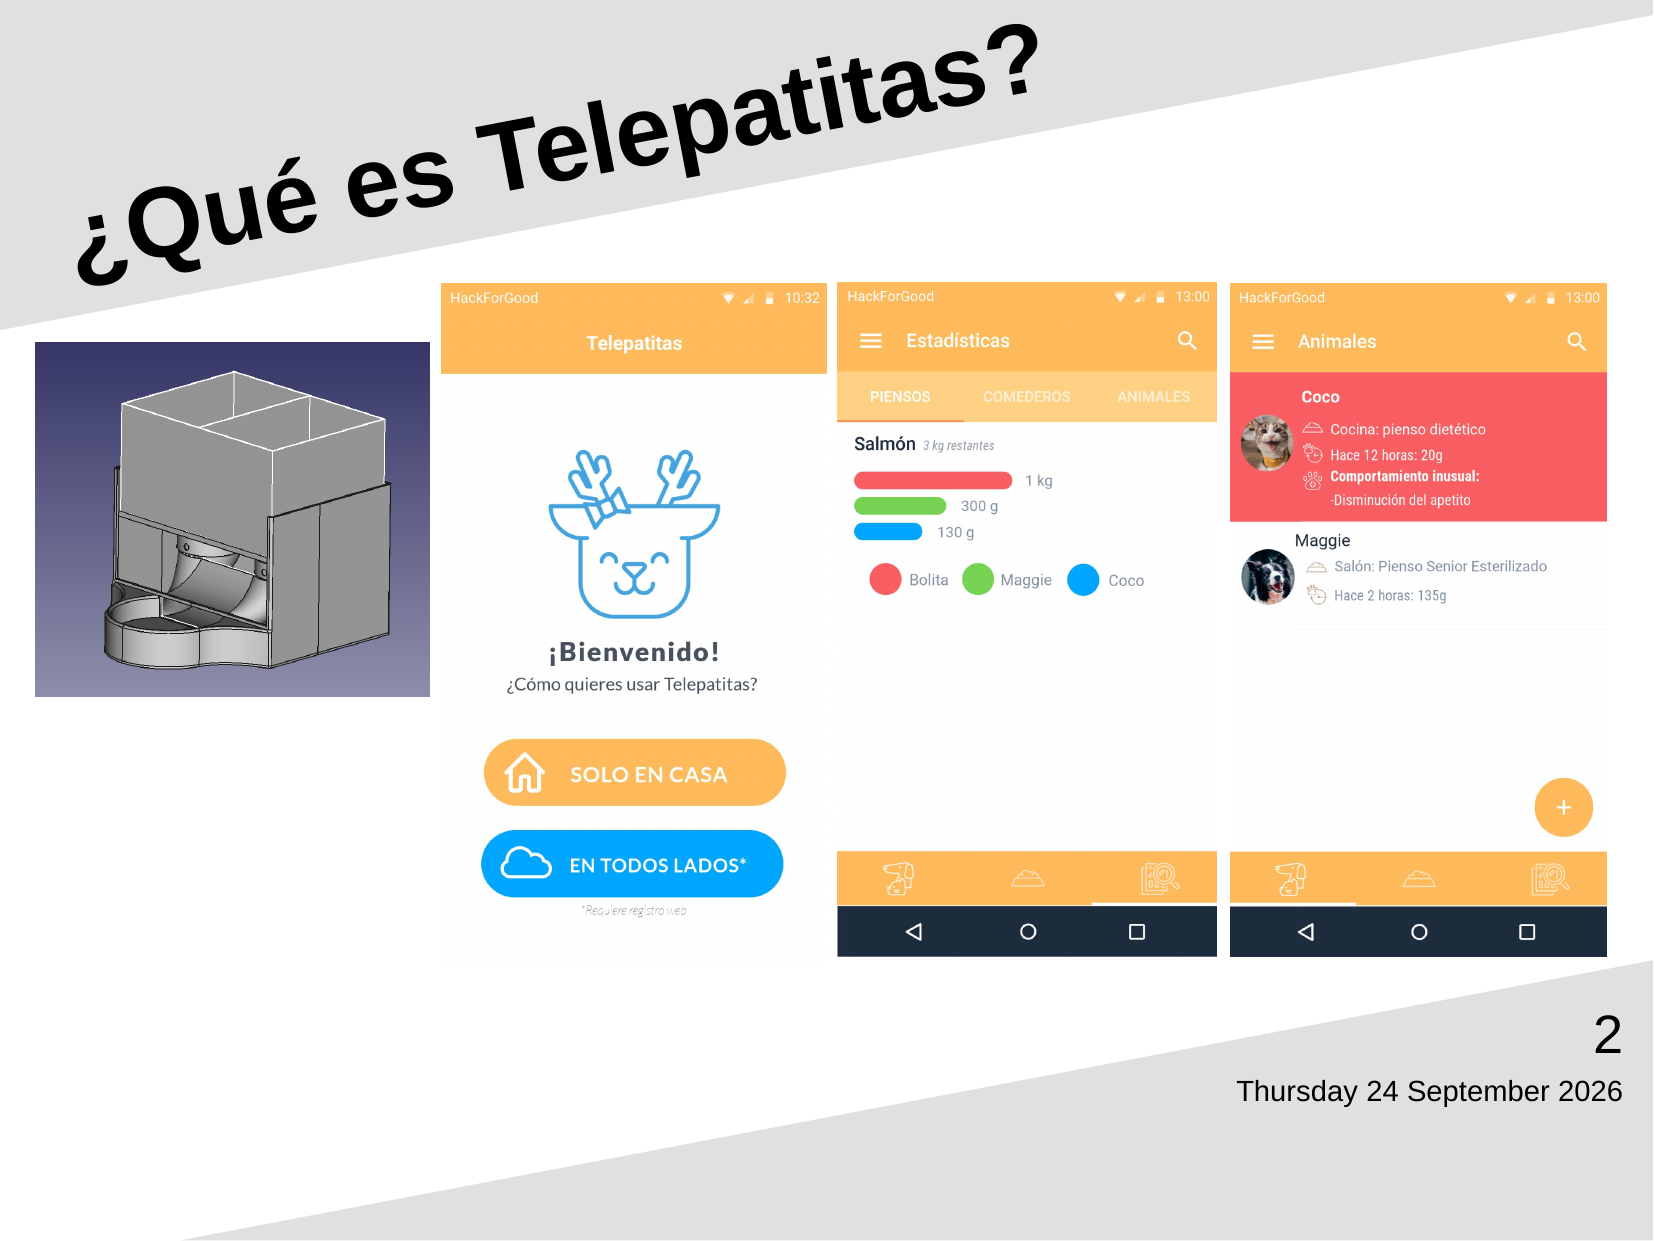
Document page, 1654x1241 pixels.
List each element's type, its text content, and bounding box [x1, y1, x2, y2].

picture [35, 342, 430, 697]
title ¿Qué es Telepatitas? [47, 0, 1548, 342]
picture [837, 282, 1217, 957]
picture [441, 283, 827, 969]
picture [1230, 283, 1607, 957]
